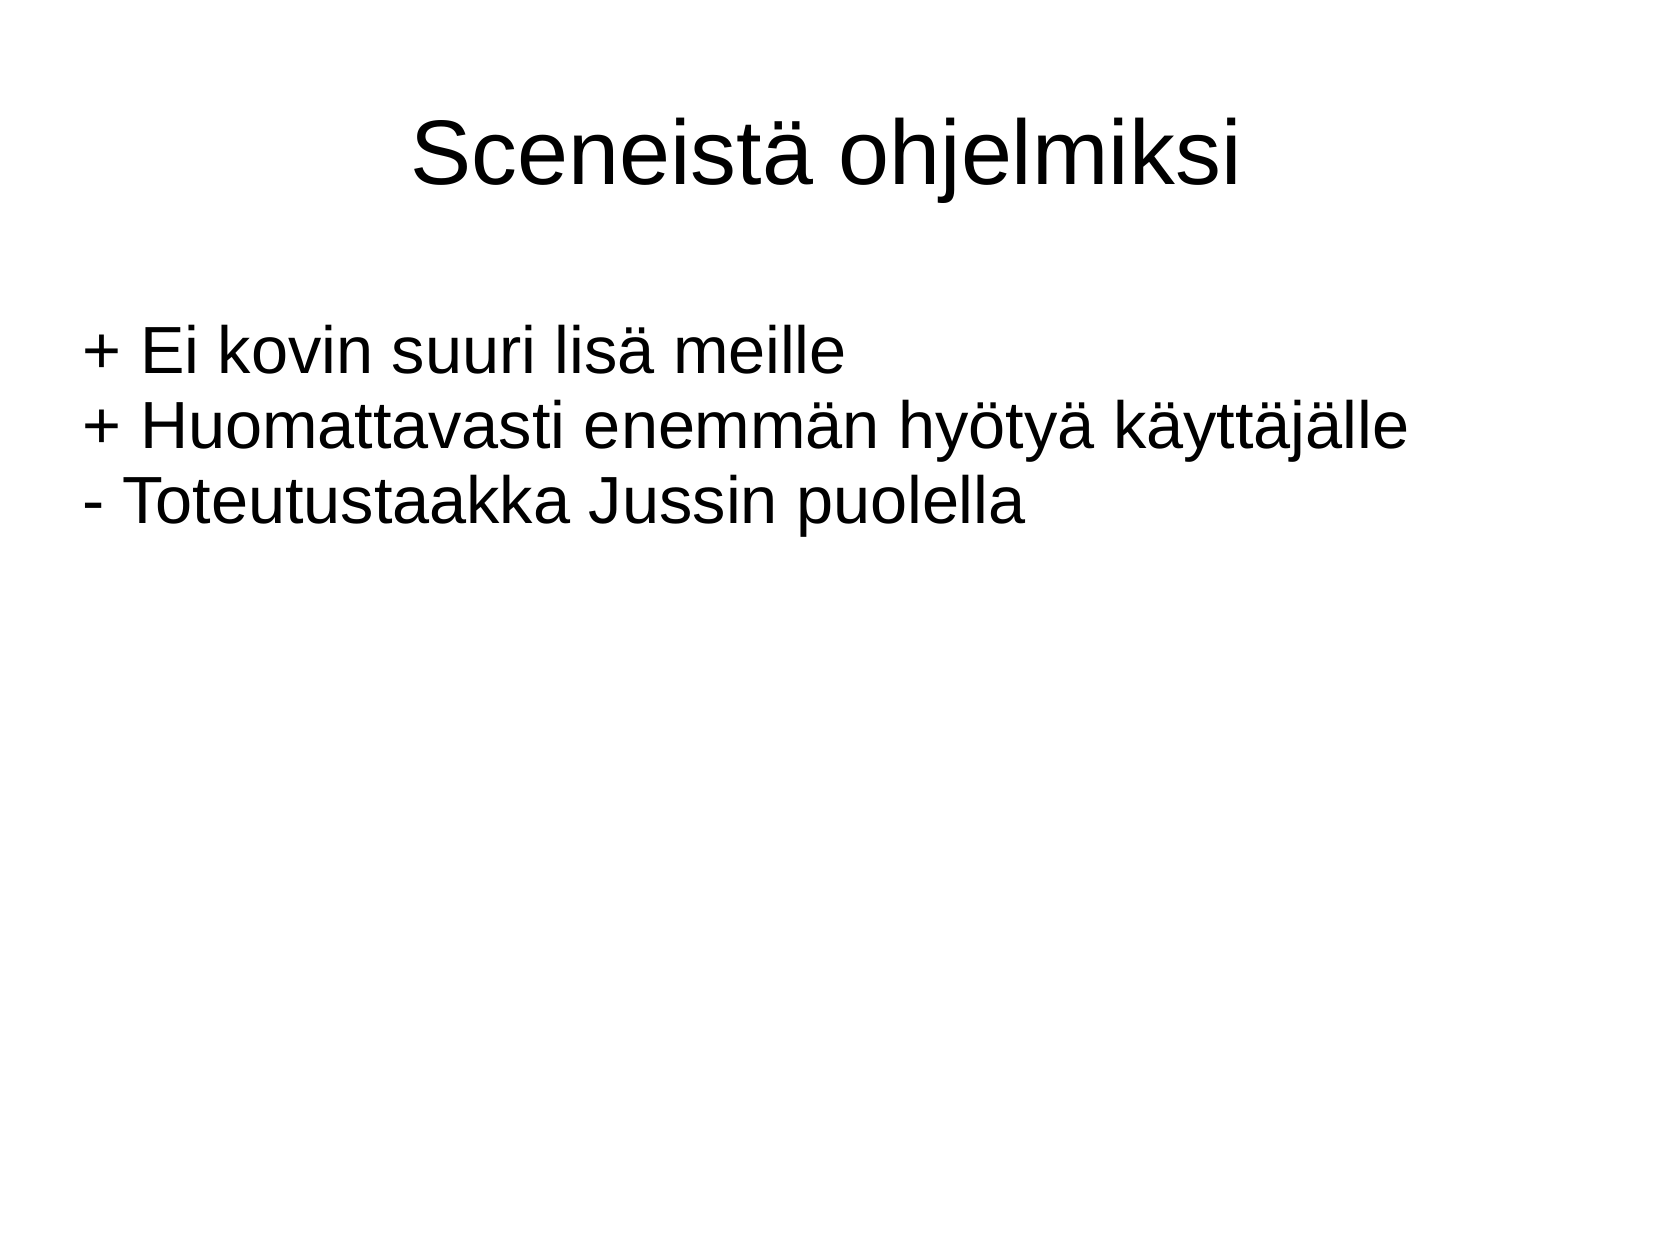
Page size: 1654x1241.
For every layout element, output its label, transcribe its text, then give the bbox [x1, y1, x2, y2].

subtitle + Ei kovin suuri lisä meille + Huomattavasti enemmän hyötyä käyttäjälle - Toteutustaakka Jussin puolella [82, 290, 1538, 1010]
title Sceneistä ohjelmiksi [82, 49, 1571, 257]
